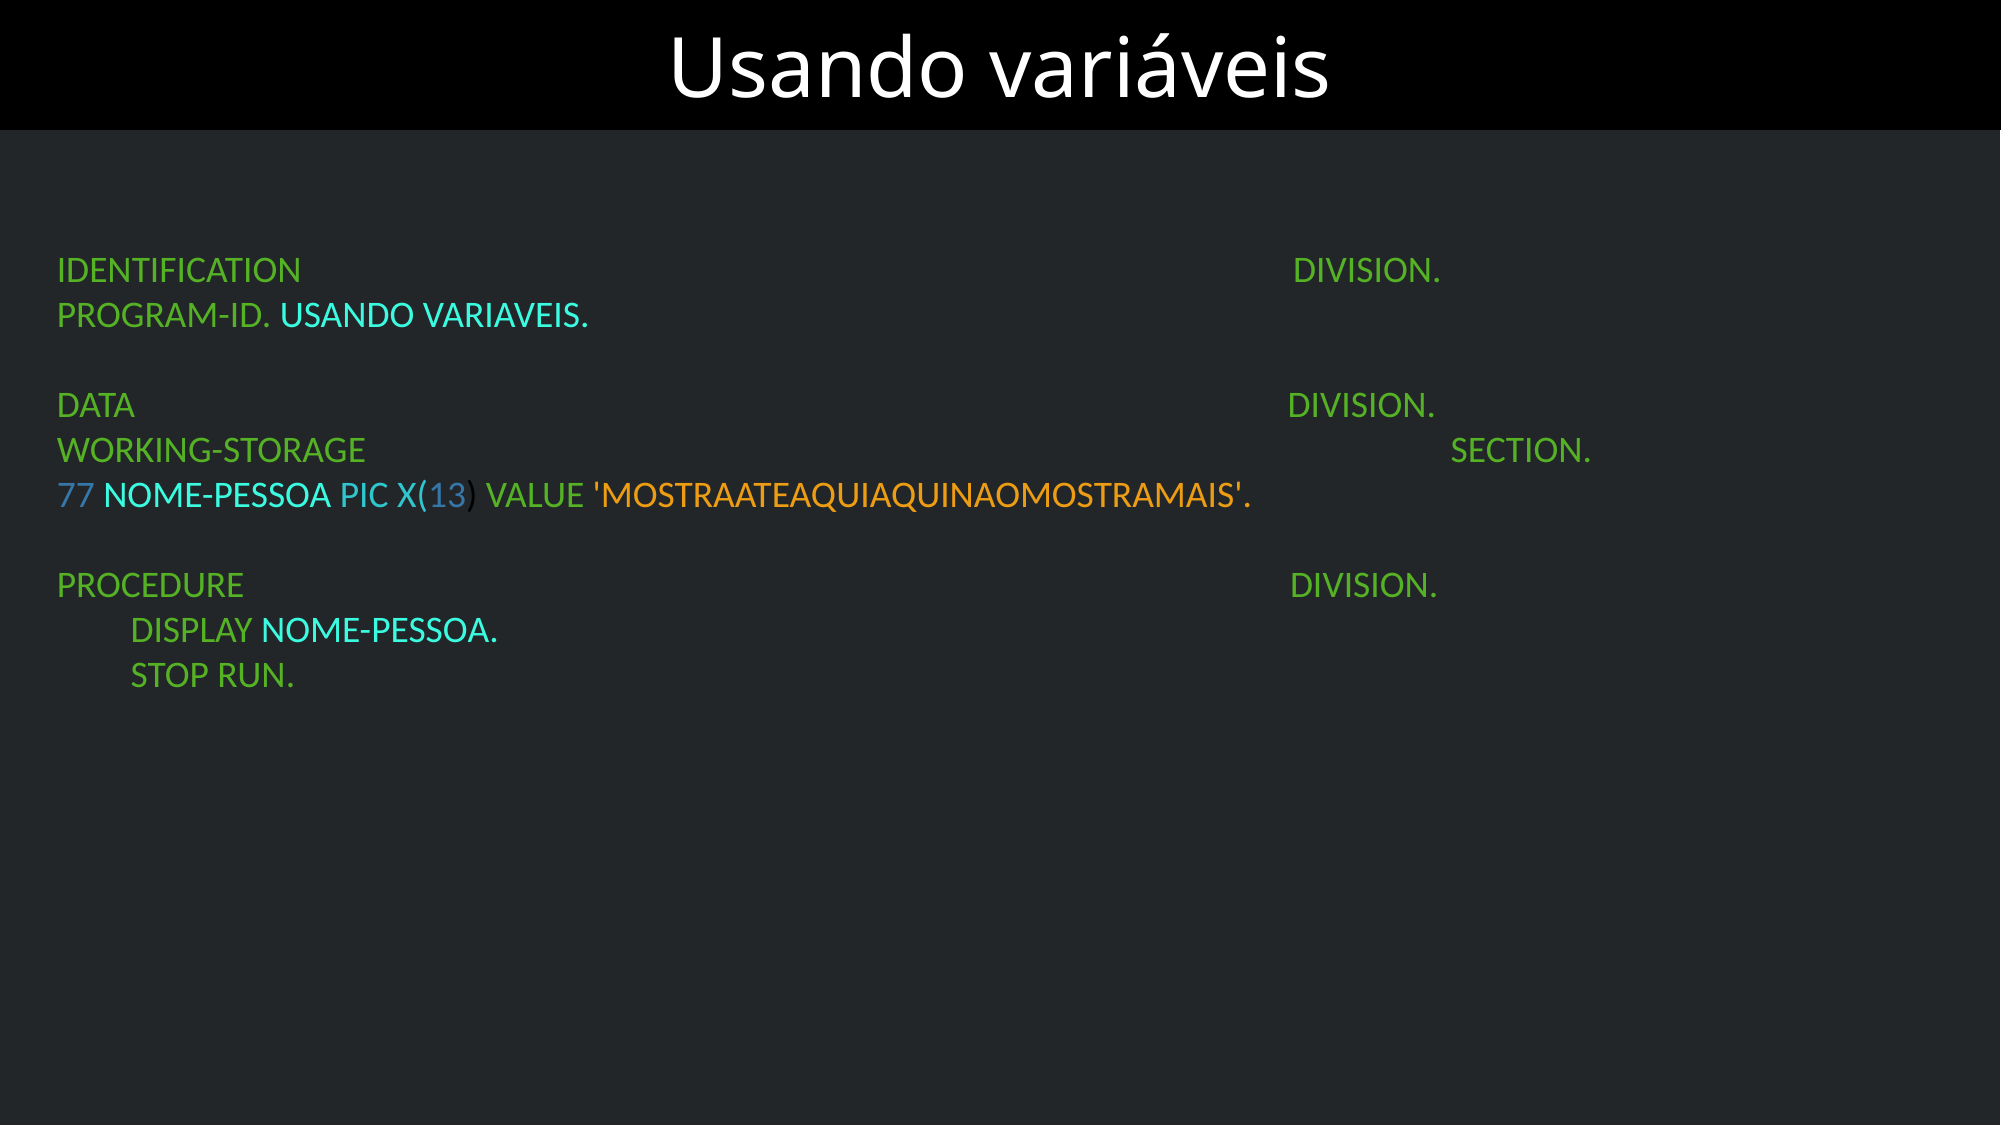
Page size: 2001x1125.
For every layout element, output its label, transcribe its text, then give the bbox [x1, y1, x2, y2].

text_box IDENTIFICATION DIVISION. PROGRAM-ID. USANDO VARIAVEIS. DATA DIVISION. WORKING-STORAGE SECTION. 77 NOME-PESSOA PIC X(13) VALUE 'MOSTRAATEAQUIAQUINAOMOSTRAMAIS'. PROCEDURE DIVISION. DISPLAY NOME-PESSOA. STOP RUN. [42, 237, 1882, 703]
text_box Usando variáveis [0, 0, 2001, 130]
